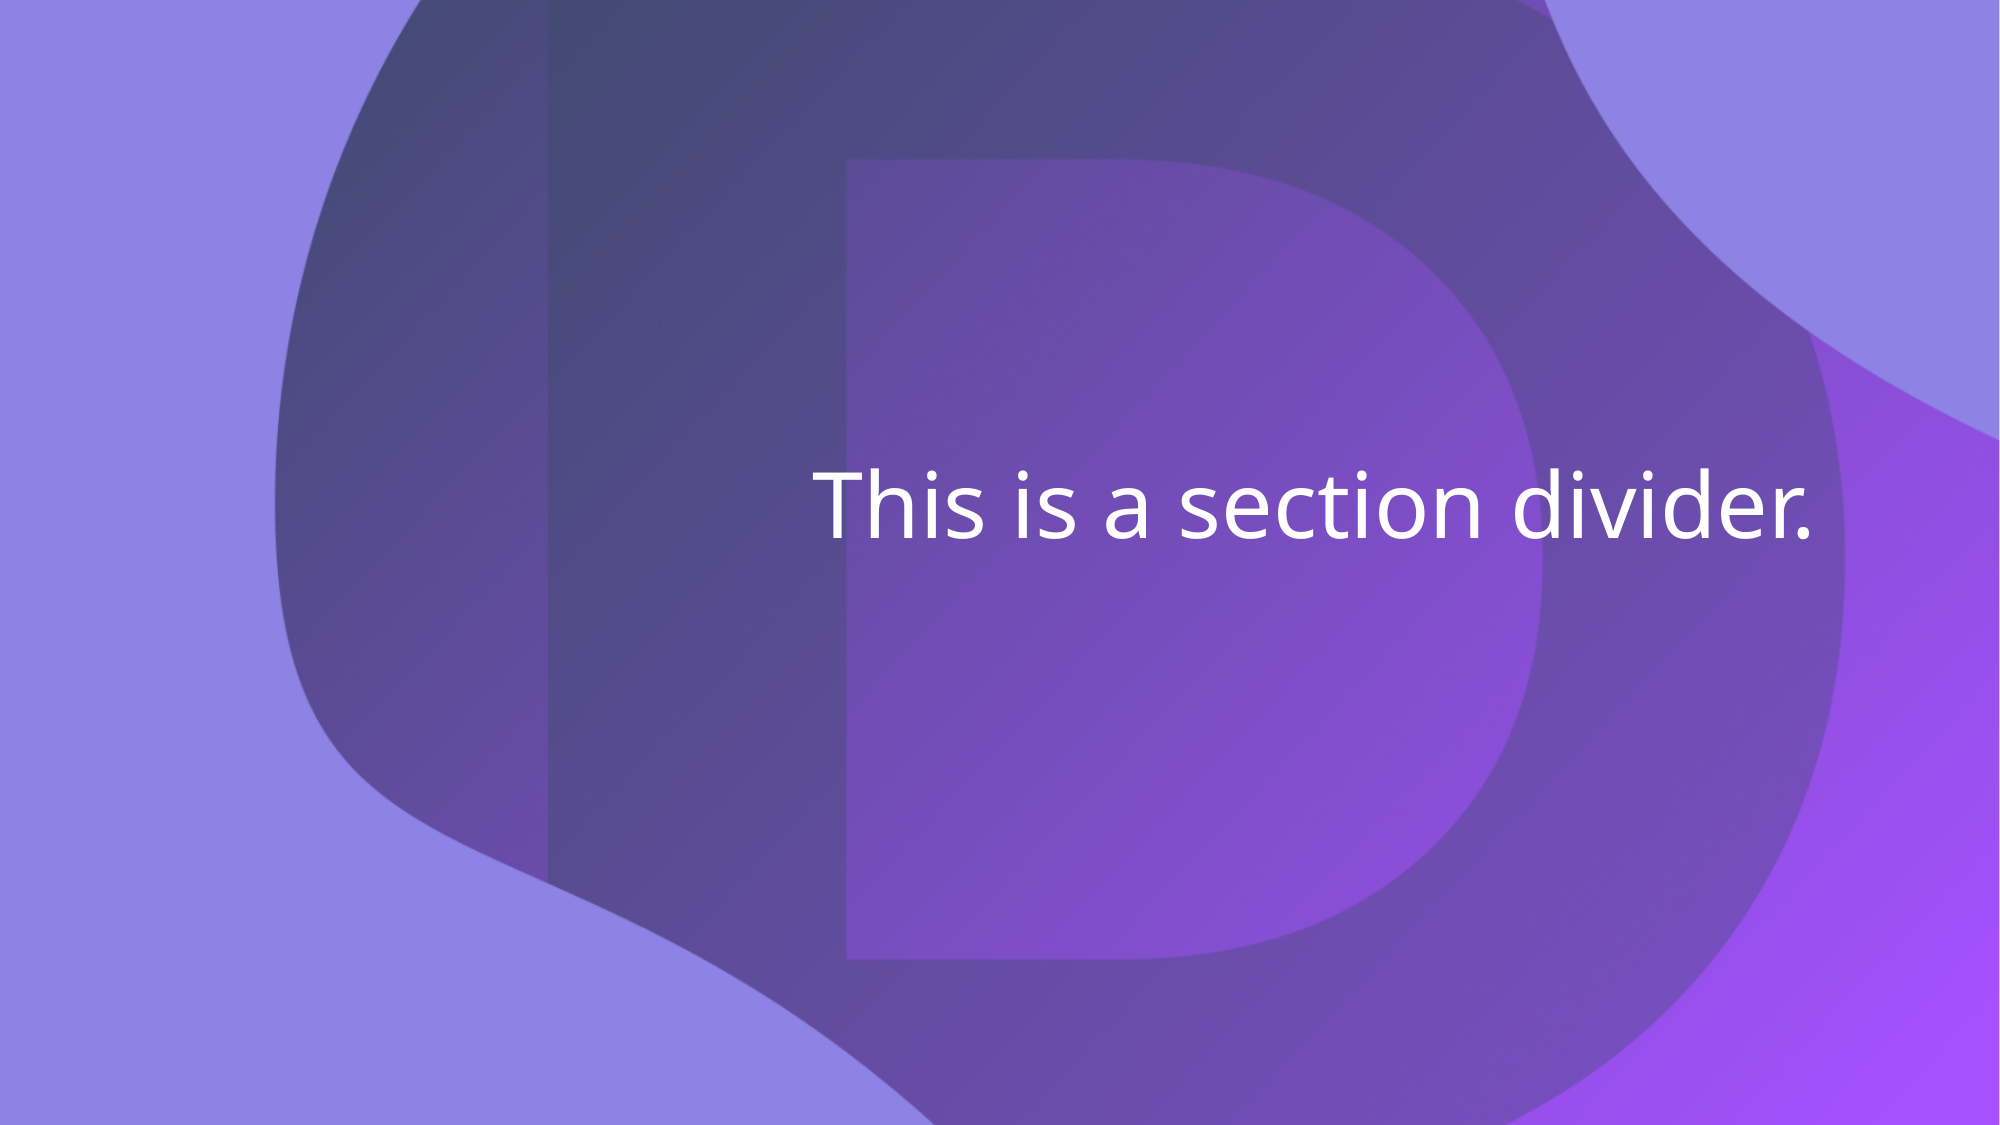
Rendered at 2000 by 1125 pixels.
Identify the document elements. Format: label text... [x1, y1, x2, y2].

title This is a section divider. [628, 354, 1818, 652]
picture [0, 0, 2000, 1125]
